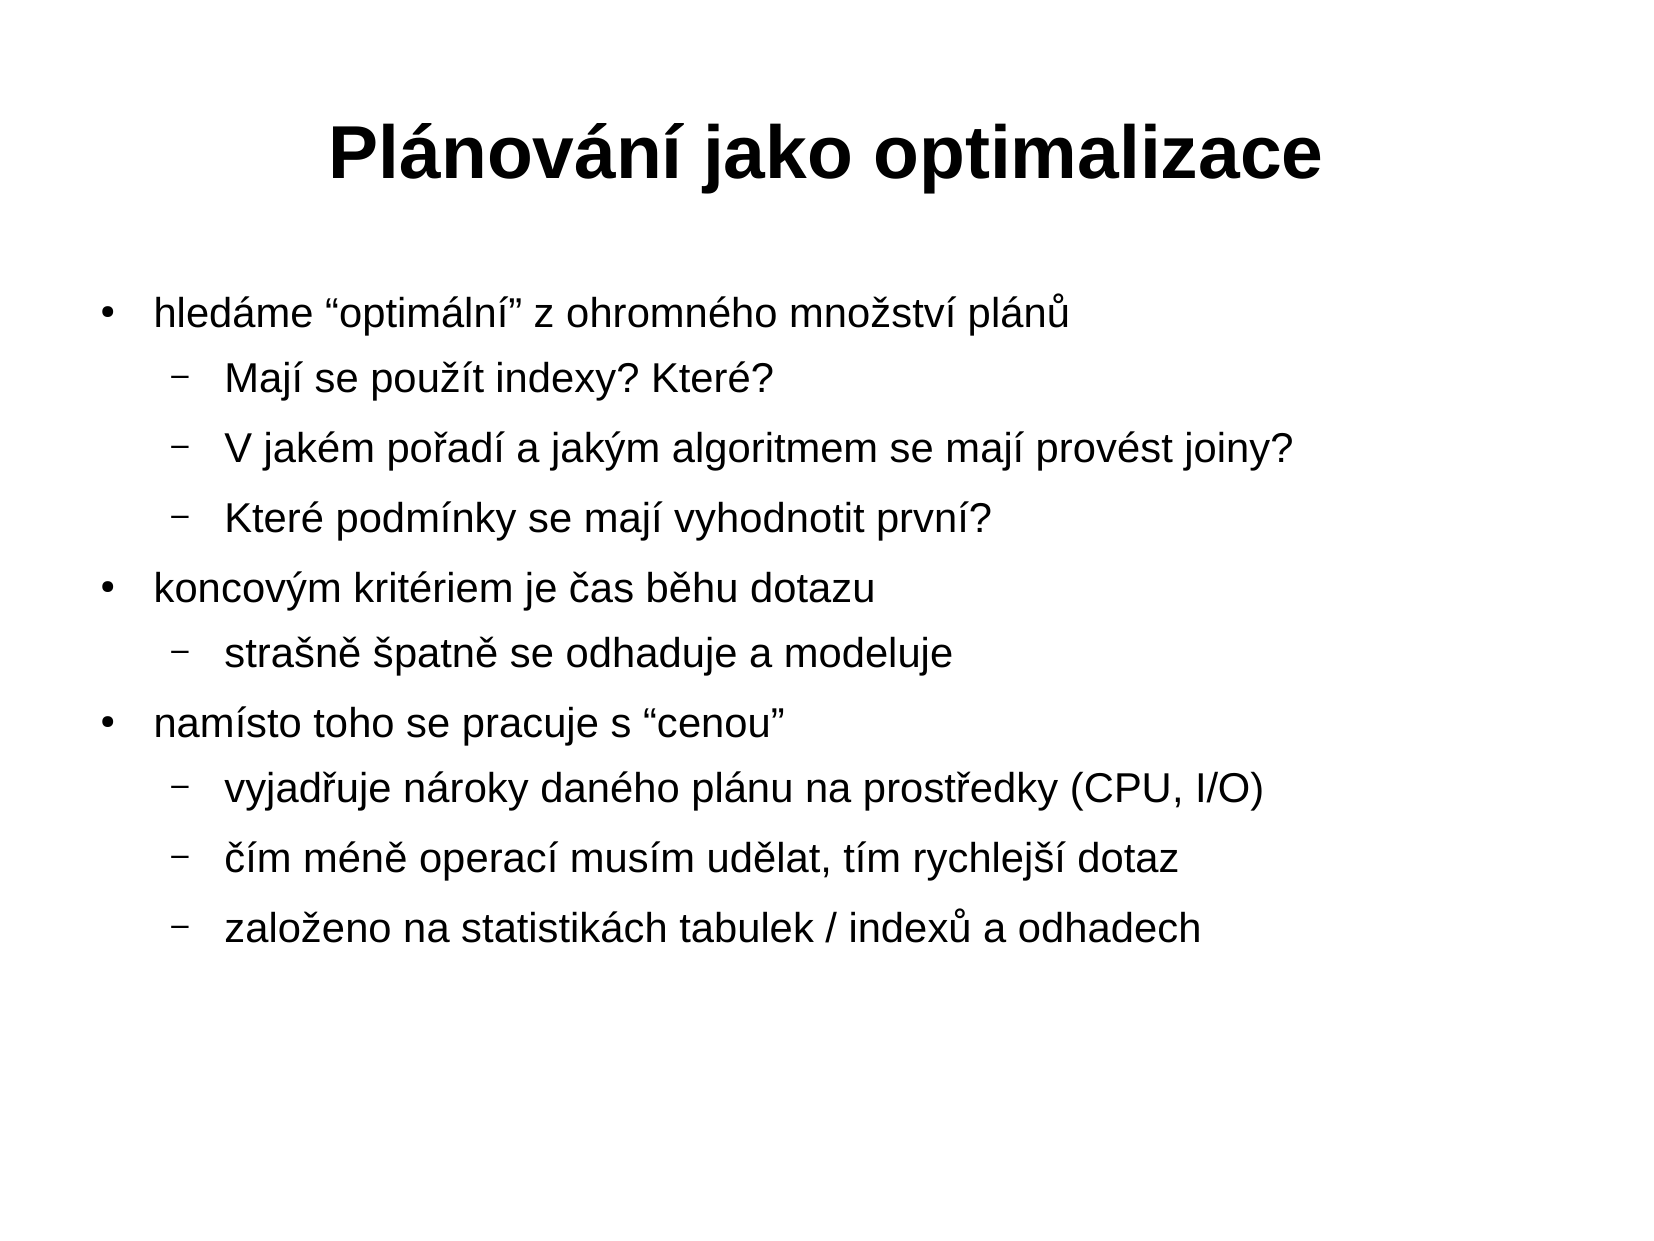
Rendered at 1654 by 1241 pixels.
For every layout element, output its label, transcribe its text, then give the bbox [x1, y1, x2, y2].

title Plánování jako optimalizace [82, 49, 1571, 257]
list hledáme “optimální” z ohromného množství plánů Mají se použít indexy? Které? V jakém pořadí a jakým algoritmem se mají provést joiny? Které podmínky se mají vyhodnotit první? koncovým kritériem je čas běhu dotazu strašně špatně se odhaduje a modeluje namísto toho se pracuje s “cenou” vyjadřuje nároky daného plánu na prostředky (CPU, I/O) čím méně operací musím udělat, tím rychlejší dotaz založeno na statistikách tabulek / indexů a odhadech [82, 290, 1538, 1171]
